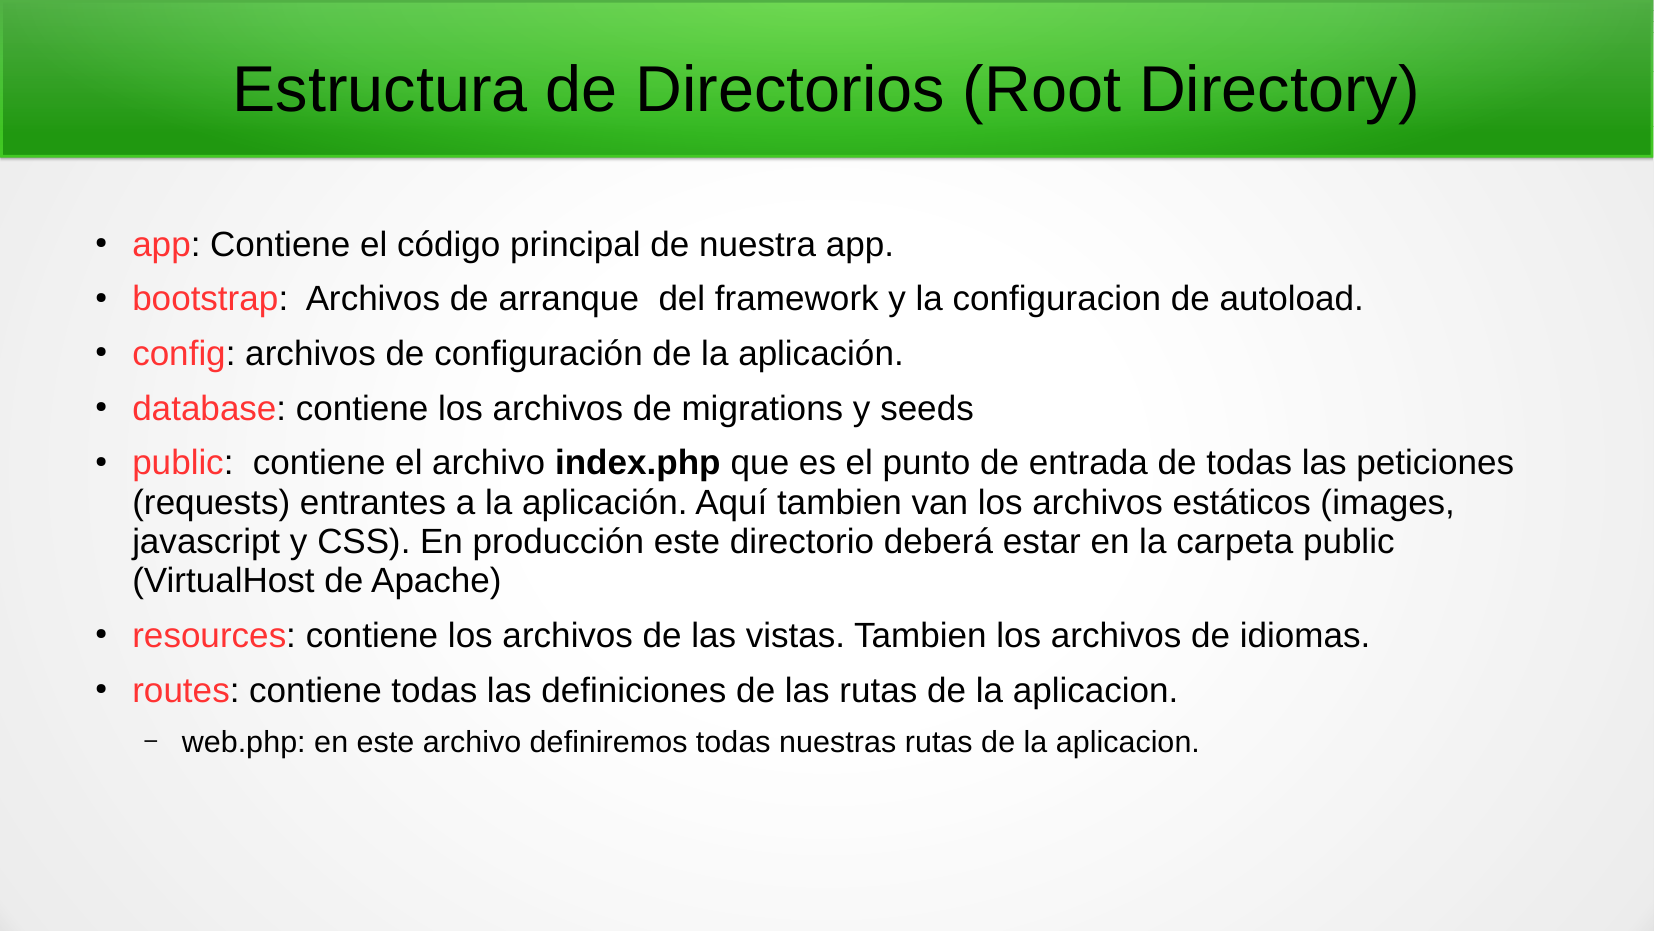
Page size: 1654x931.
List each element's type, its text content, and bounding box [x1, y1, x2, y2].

title Estructura de Directorios (Root Directory) [82, 35, 1571, 142]
list app: Contiene el código principal de nuestra app. bootstrap: Archivos de arranque del framework y la configuracion de autoload. config: archivos de configuración de la aplicación. database: contiene los archivos de migrations y seeds public: contiene el archivo index.php que es el punto de entrada de todas las peticiones (requests) entrantes a la aplicación. Aquí tambien van los archivos estáticos (images, javascript y CSS). En producción este directorio deberá estar en la carpeta public (VirtualHost de Apache) resources: contiene los archivos de las vistas. Tambien los archivos de idiomas. routes: contiene todas las definiciones de las rutas de la aplicacion. web.php: en este archivo definiremos todas nuestras rutas de la aplicacion. [82, 224, 1571, 764]
